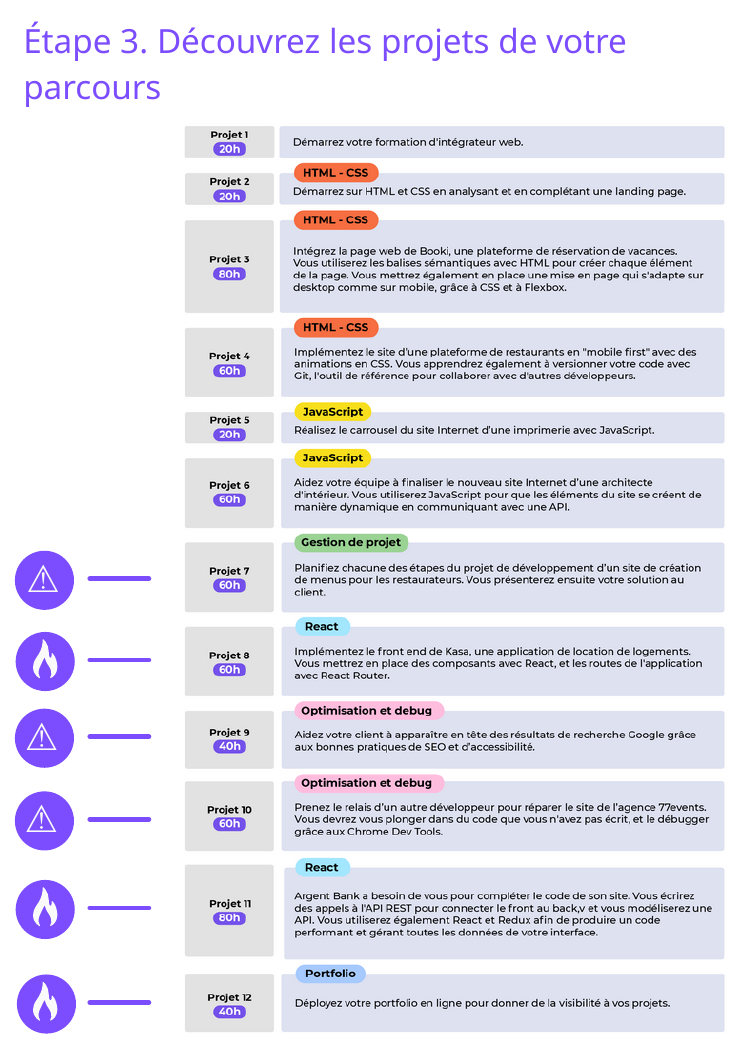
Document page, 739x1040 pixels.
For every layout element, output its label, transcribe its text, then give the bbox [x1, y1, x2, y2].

text_box [16, 974, 77, 1034]
text_box [15, 879, 75, 940]
text_box ⚠ [11, 550, 79, 608]
text_box ⚠ [9, 791, 77, 849]
text_box [15, 631, 75, 692]
text_box ⚠ [10, 708, 78, 766]
picture [144, 118, 731, 1034]
title Étape 3. Découvrez les projets de votre parcours [23, 18, 727, 130]
